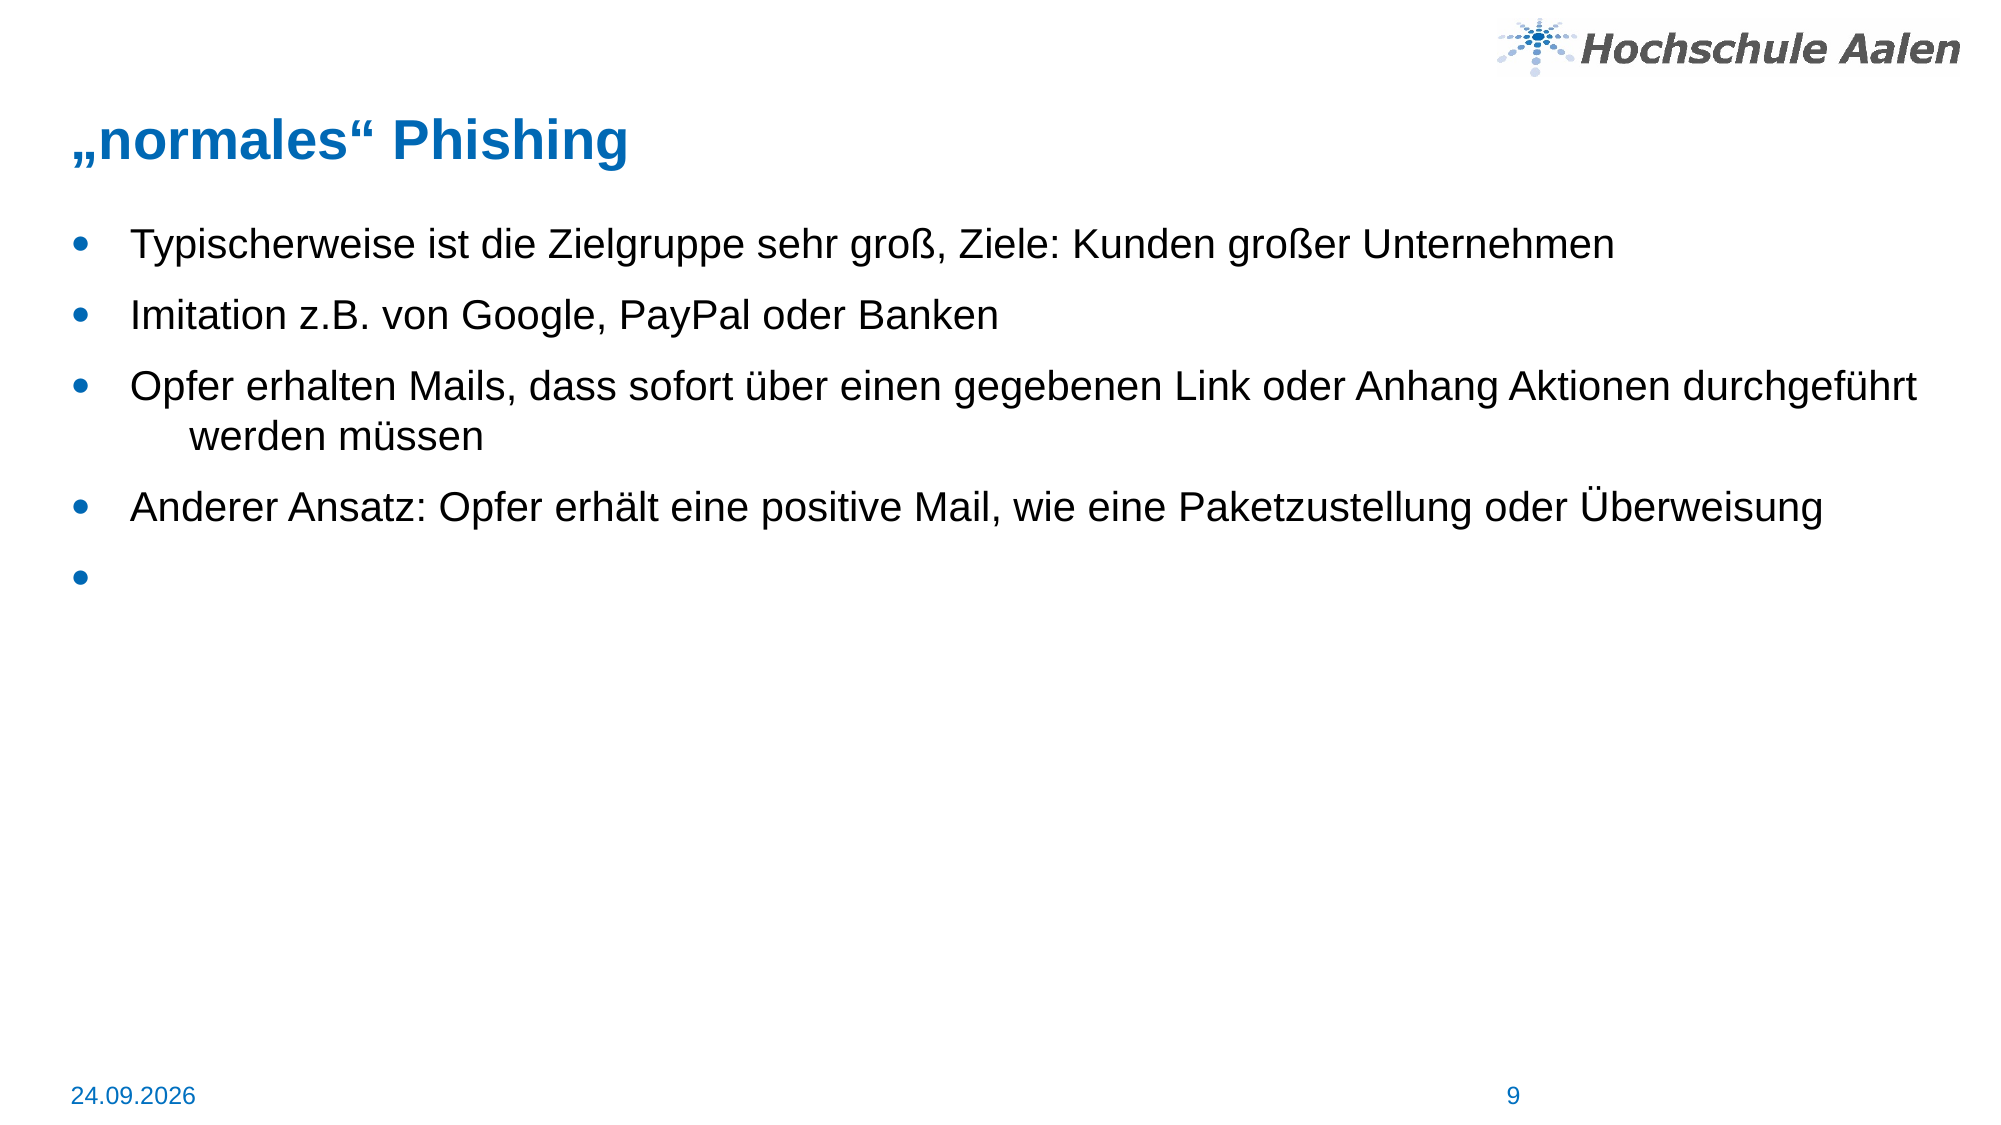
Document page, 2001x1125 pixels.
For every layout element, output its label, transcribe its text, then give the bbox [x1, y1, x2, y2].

list Typischerweise ist die Zielgruppe sehr groß, Ziele: Kunden großer Unternehmen Imitation z.B. von Google, PayPal oder Banken Opfer erhalten Mails, dass sofort über einen gegebenen Link oder Anhang Aktionen durchgeführt werden müssen Anderer Ansatz: Opfer erhält eine positive Mail, wie eine Paketzustellung oder Überweisung [55, 209, 1944, 1038]
text_box ‹Nr.› [1491, 1064, 1942, 1125]
text_box 20.12.2023 [55, 1065, 506, 1125]
title „normales“ Phishing [55, 90, 1944, 184]
